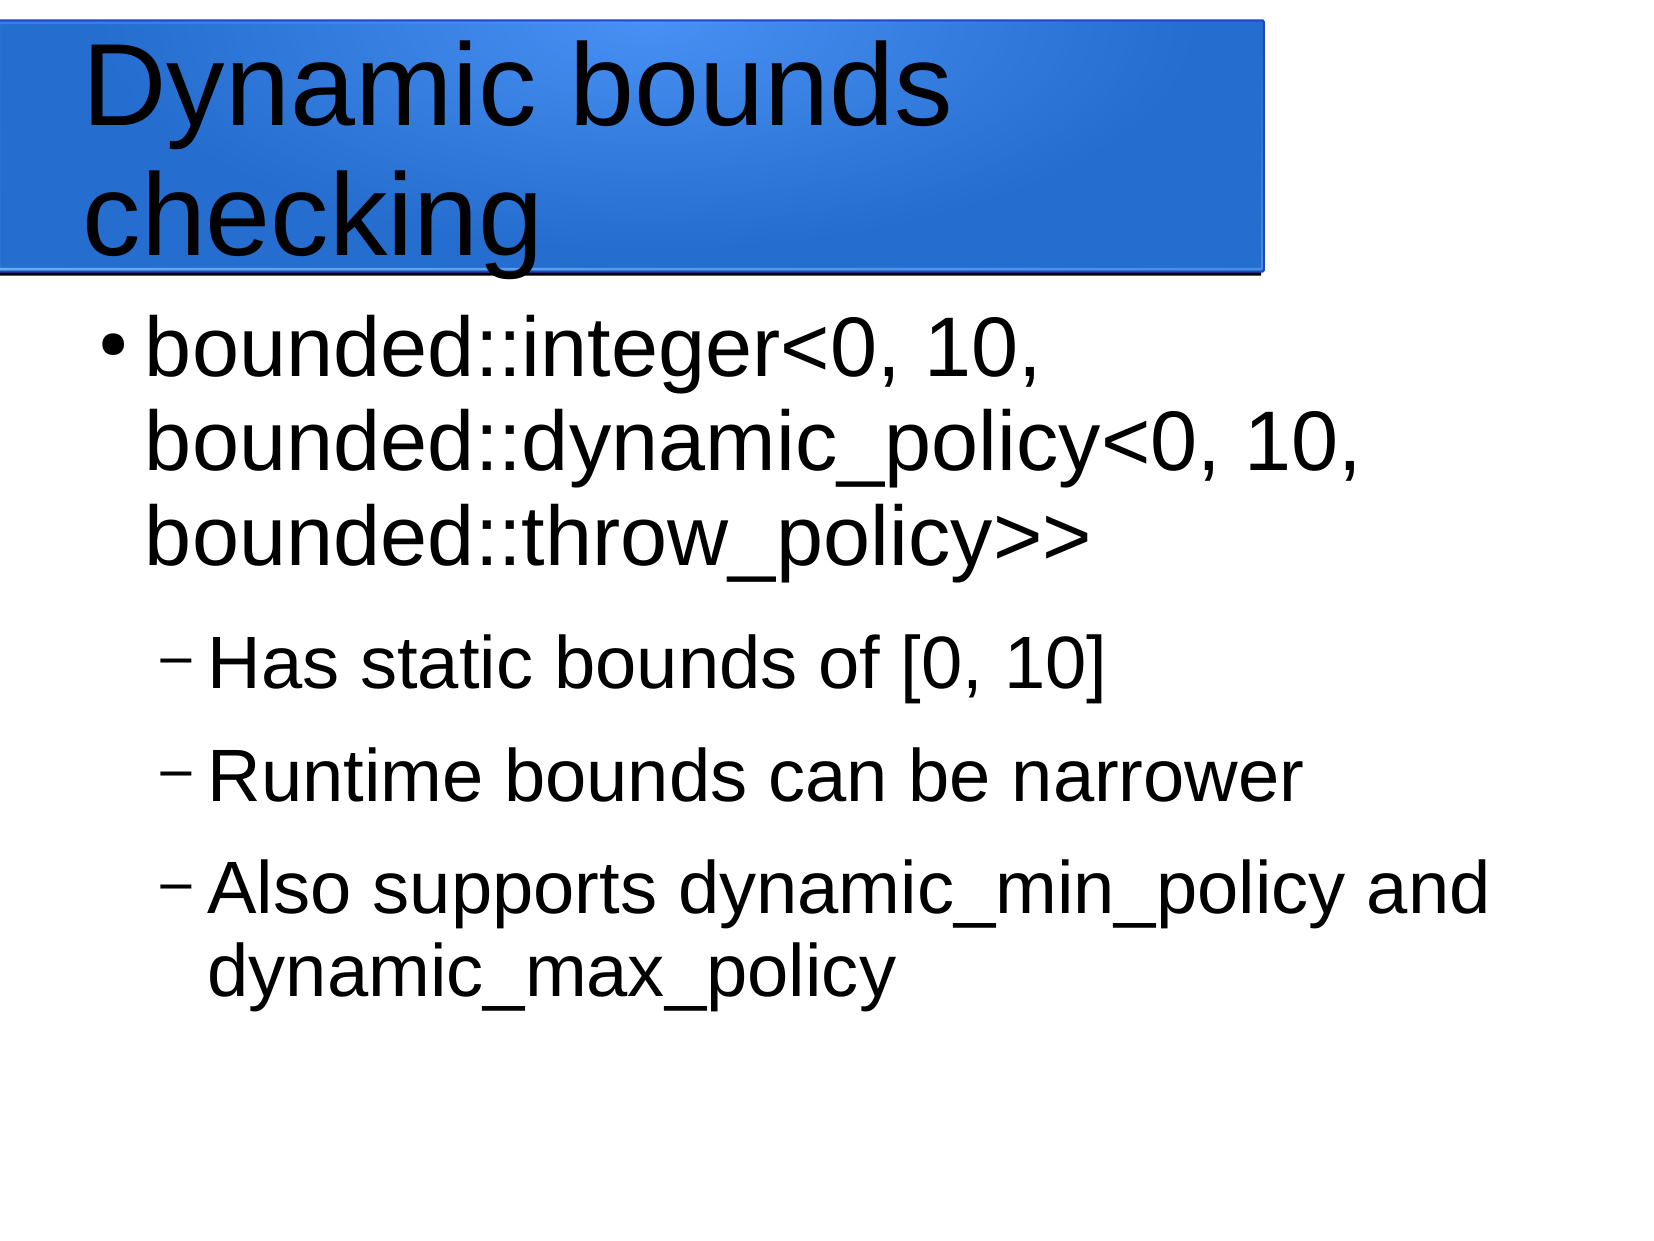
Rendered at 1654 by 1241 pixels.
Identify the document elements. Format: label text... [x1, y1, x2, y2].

list bounded::integer<0, 10, bounded::dynamic_policy<0, 10, bounded::throw_policy>> Has static bounds of [0, 10] Runtime bounds can be narrower Also supports dynamic_min_policy and dynamic_max_policy [82, 299, 1571, 1019]
title Dynamic bounds checking [82, 19, 1235, 281]
